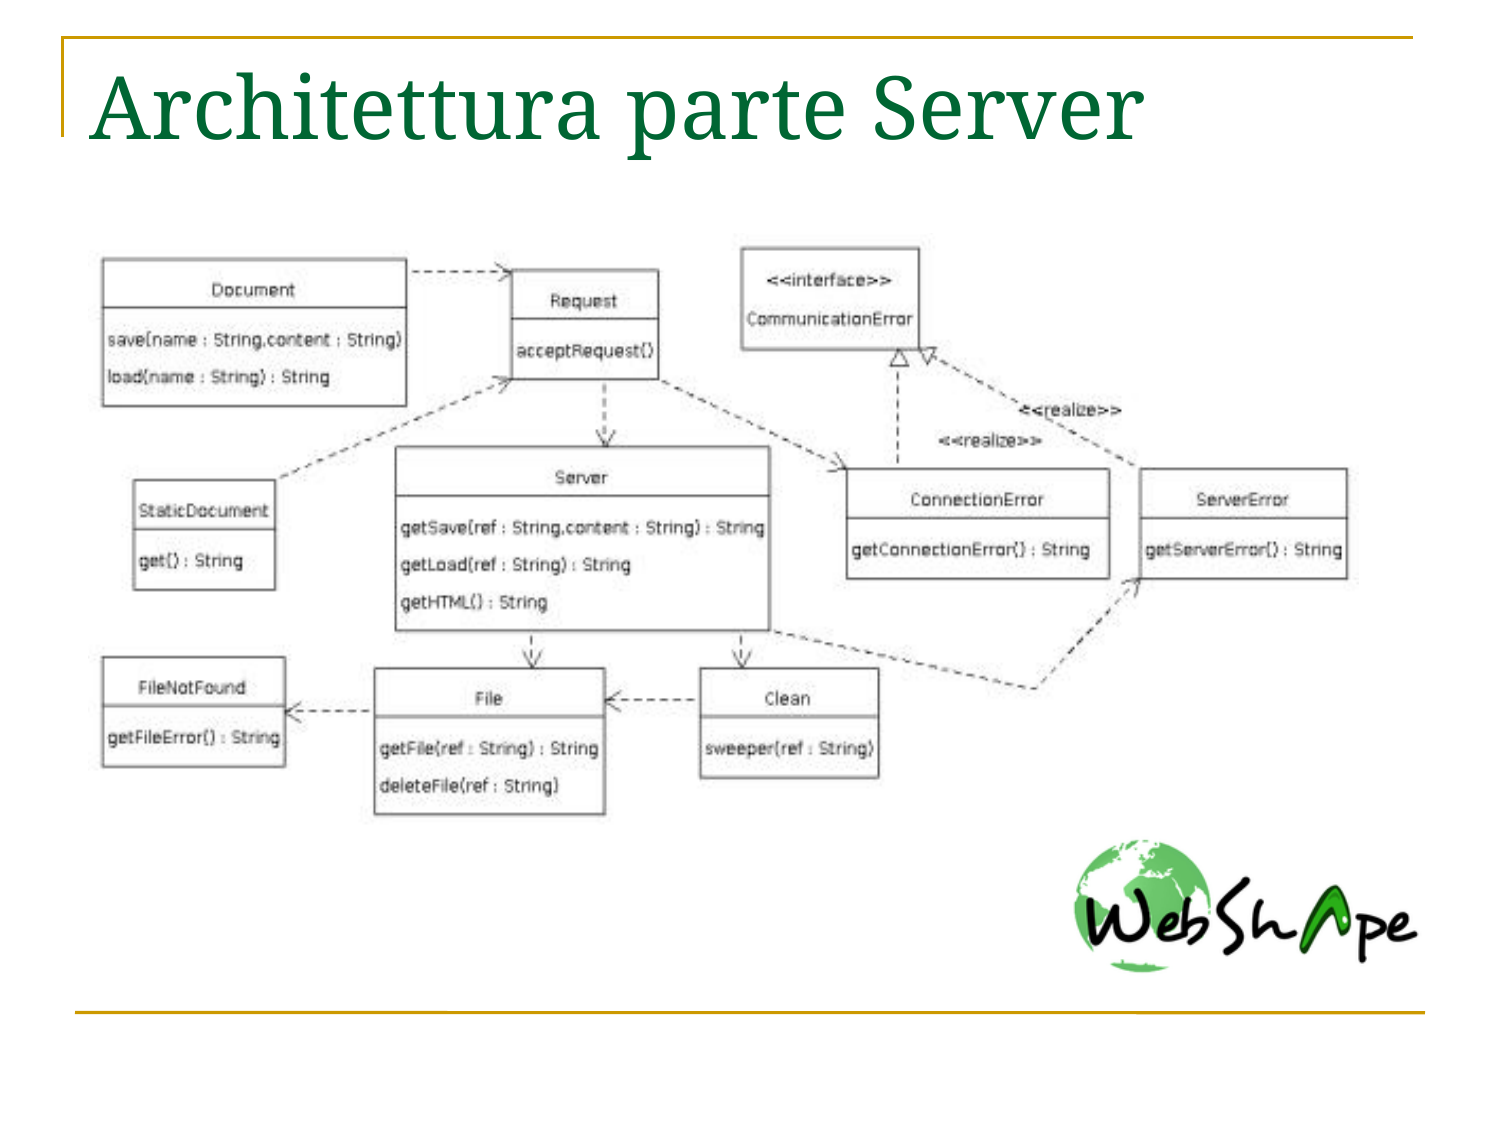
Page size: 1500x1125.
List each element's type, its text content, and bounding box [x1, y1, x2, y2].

picture [88, 233, 1430, 1004]
title Architettura parte Server [75, 37, 1426, 225]
